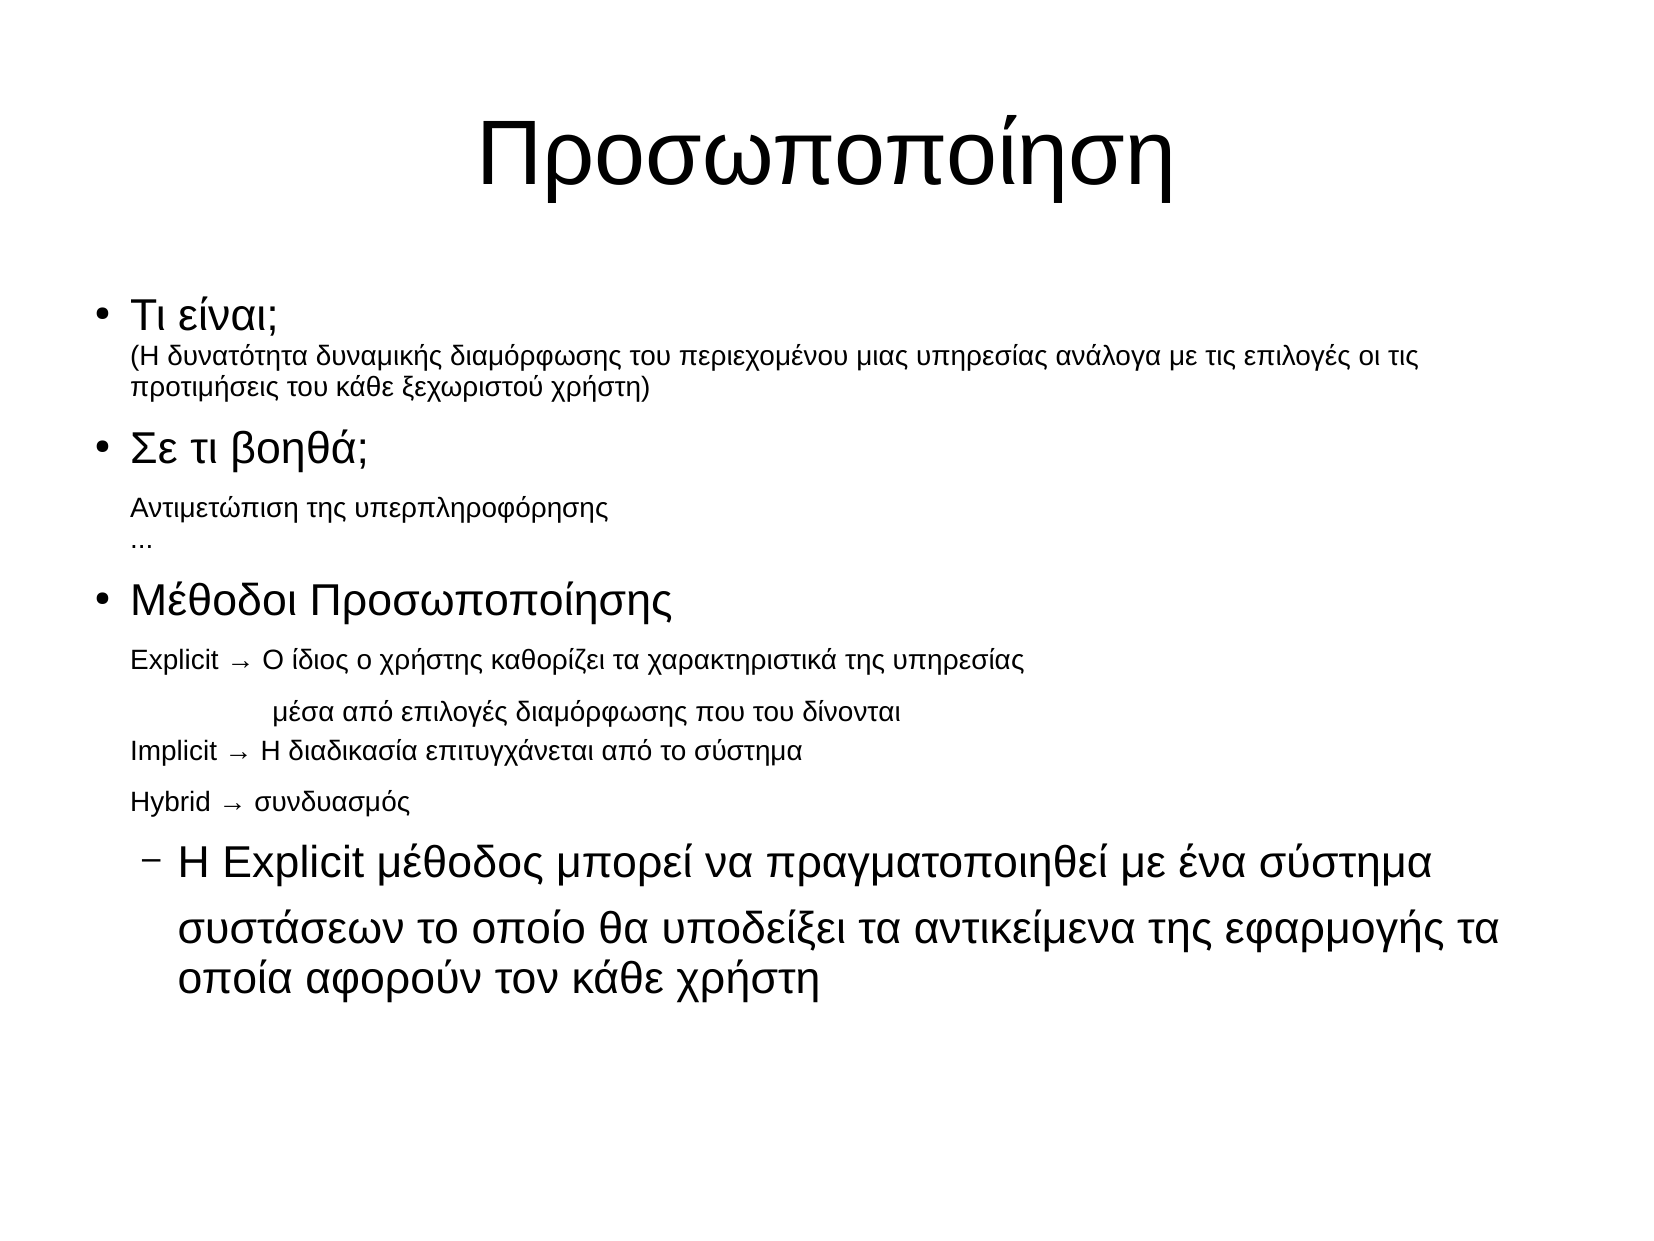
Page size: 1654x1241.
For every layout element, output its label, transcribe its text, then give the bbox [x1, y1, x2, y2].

list Τι είναι; (Η δυνατότητα δυναμικής διαμόρφωσης του περιεχομένου μιας υπηρεσίας ανάλογα με τις επιλογές οι τις προτιμήσεις του κάθε ξεχωριστού χρήστη) Σε τι βοηθά; Αντιμετώπιση της υπερπληροφόρησης ... Μέθοδοι Προσωποποίησης Explicit → Ο ίδιος ο χρήστης καθορίζει τα χαρακτηριστικά της υπηρεσίας μέσα από επιλογές διαμόρφωσης που του δίνονται Implicit → Η διαδικασία επιτυγχάνεται από το σύστημα Hybrid → συνδυασμός Η Explicit μέθοδος μπορεί να πραγματοποιηθεί με ένα σύστημα συστάσεων το οποίο θα υποδείξει τα αντικείμενα της εφαρμογής τα οποία αφορούν τον κάθε χρήστη [82, 290, 1538, 1010]
title Προσωποποίηση [82, 49, 1571, 257]
